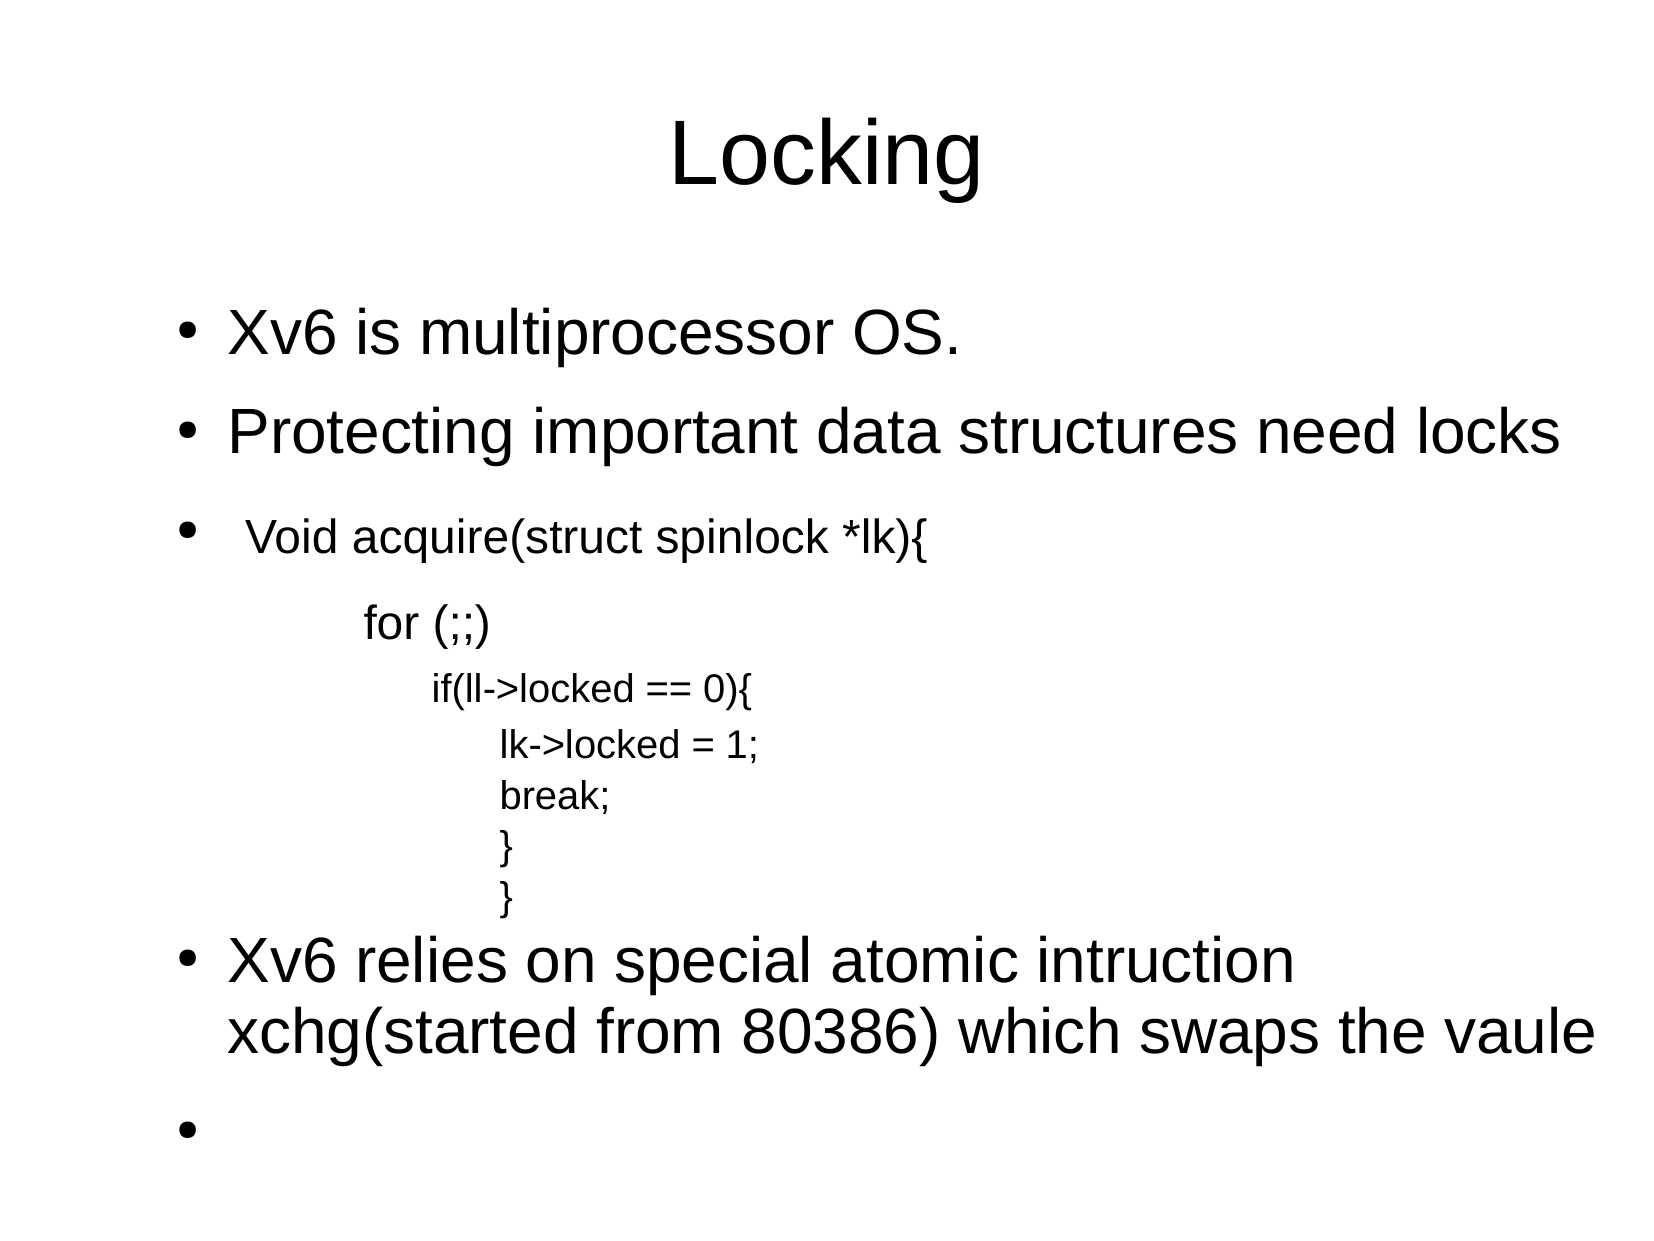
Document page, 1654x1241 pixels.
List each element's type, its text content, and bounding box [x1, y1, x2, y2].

title Locking [82, 49, 1571, 257]
list Xv6 is multiprocessor OS. Protecting important data structures need locks Void acquire(struct spinlock *lk){ for (;;) if(ll->locked == 0){ lk->locked = 1; break; } } Xv6 relies on special atomic intruction xchg(started from 80386) which swaps the vaule [159, 296, 1615, 1117]
